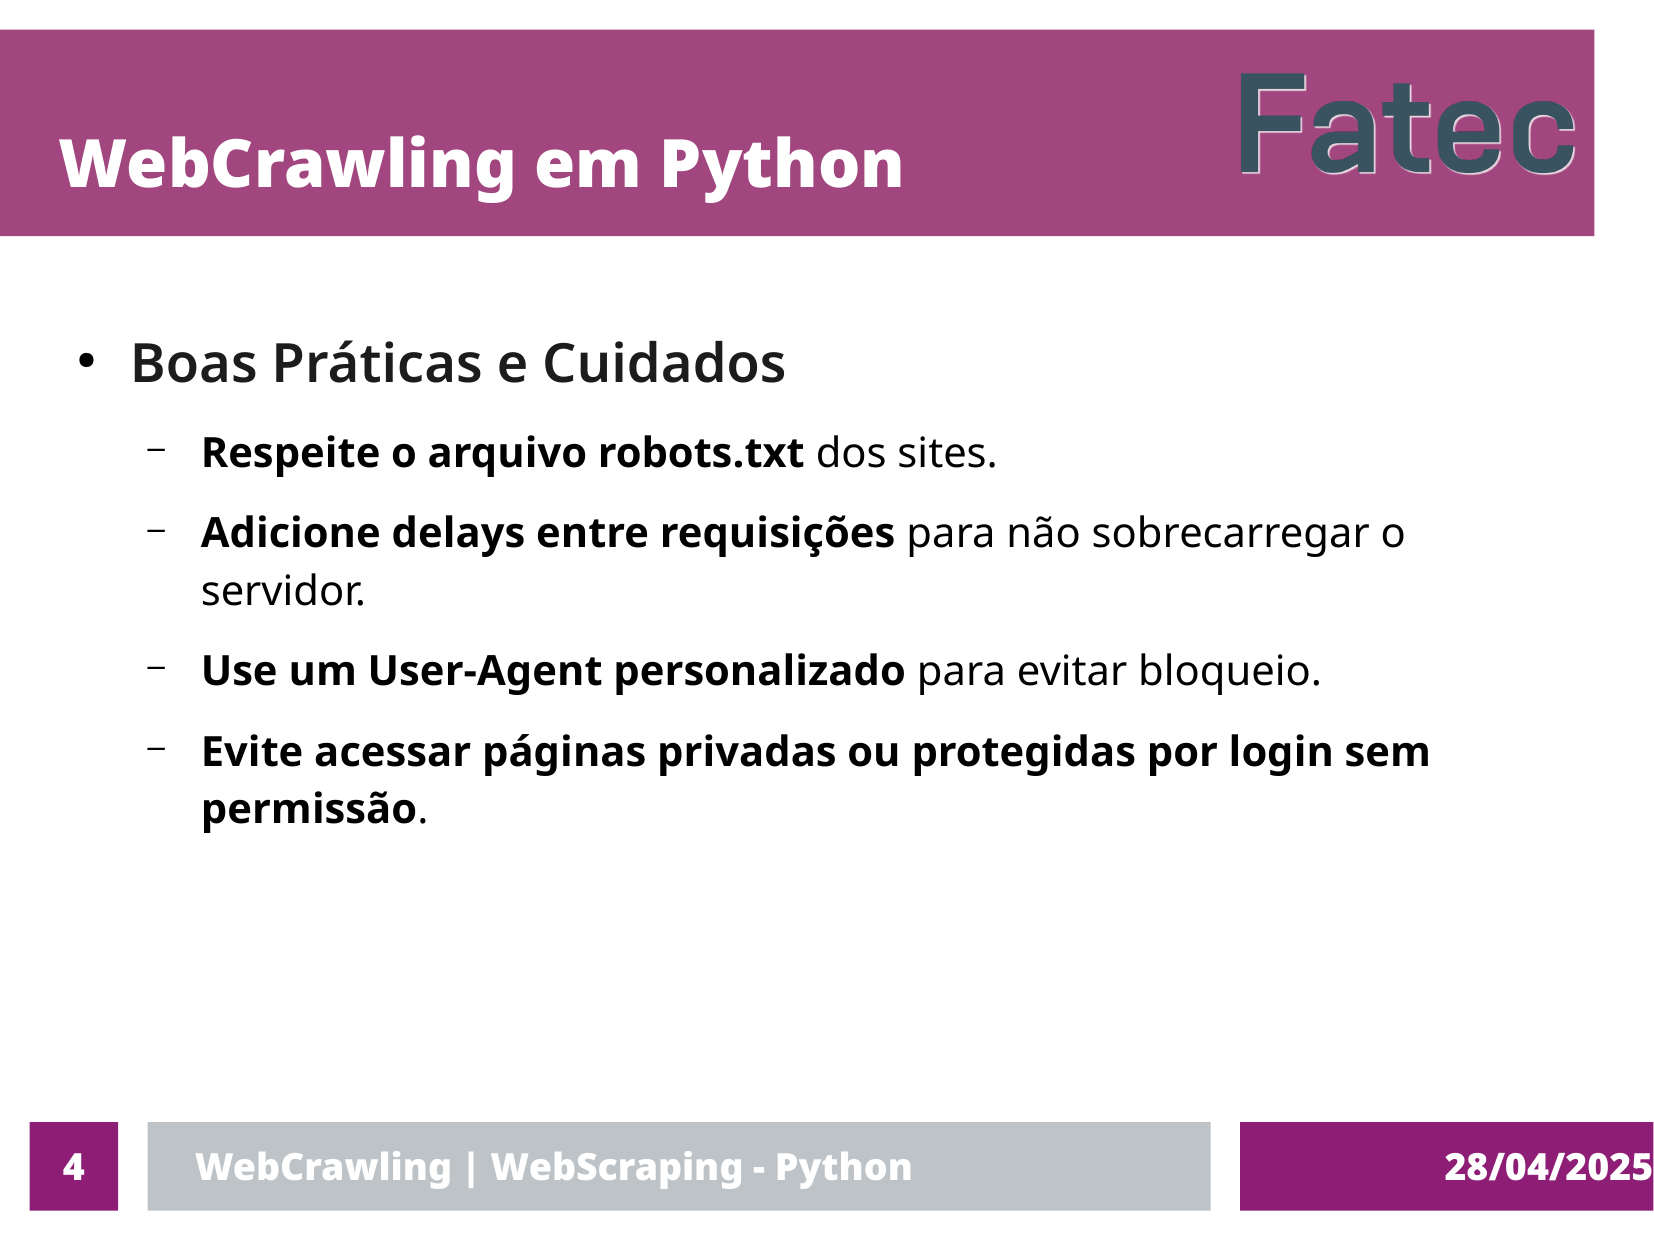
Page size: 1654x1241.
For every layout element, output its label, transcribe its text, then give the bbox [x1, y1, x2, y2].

list Boas Práticas e Cuidados Respeite o arquivo robots.txt dos sites. Adicione delays entre requisições para não sobrecarregar o servidor. Use um User-Agent personalizado para evitar bloqueio. Evite acessar páginas privadas ou protegidas por login sem permissão. [59, 324, 1565, 1093]
title WebCrawling em Python [59, 59, 1595, 207]
